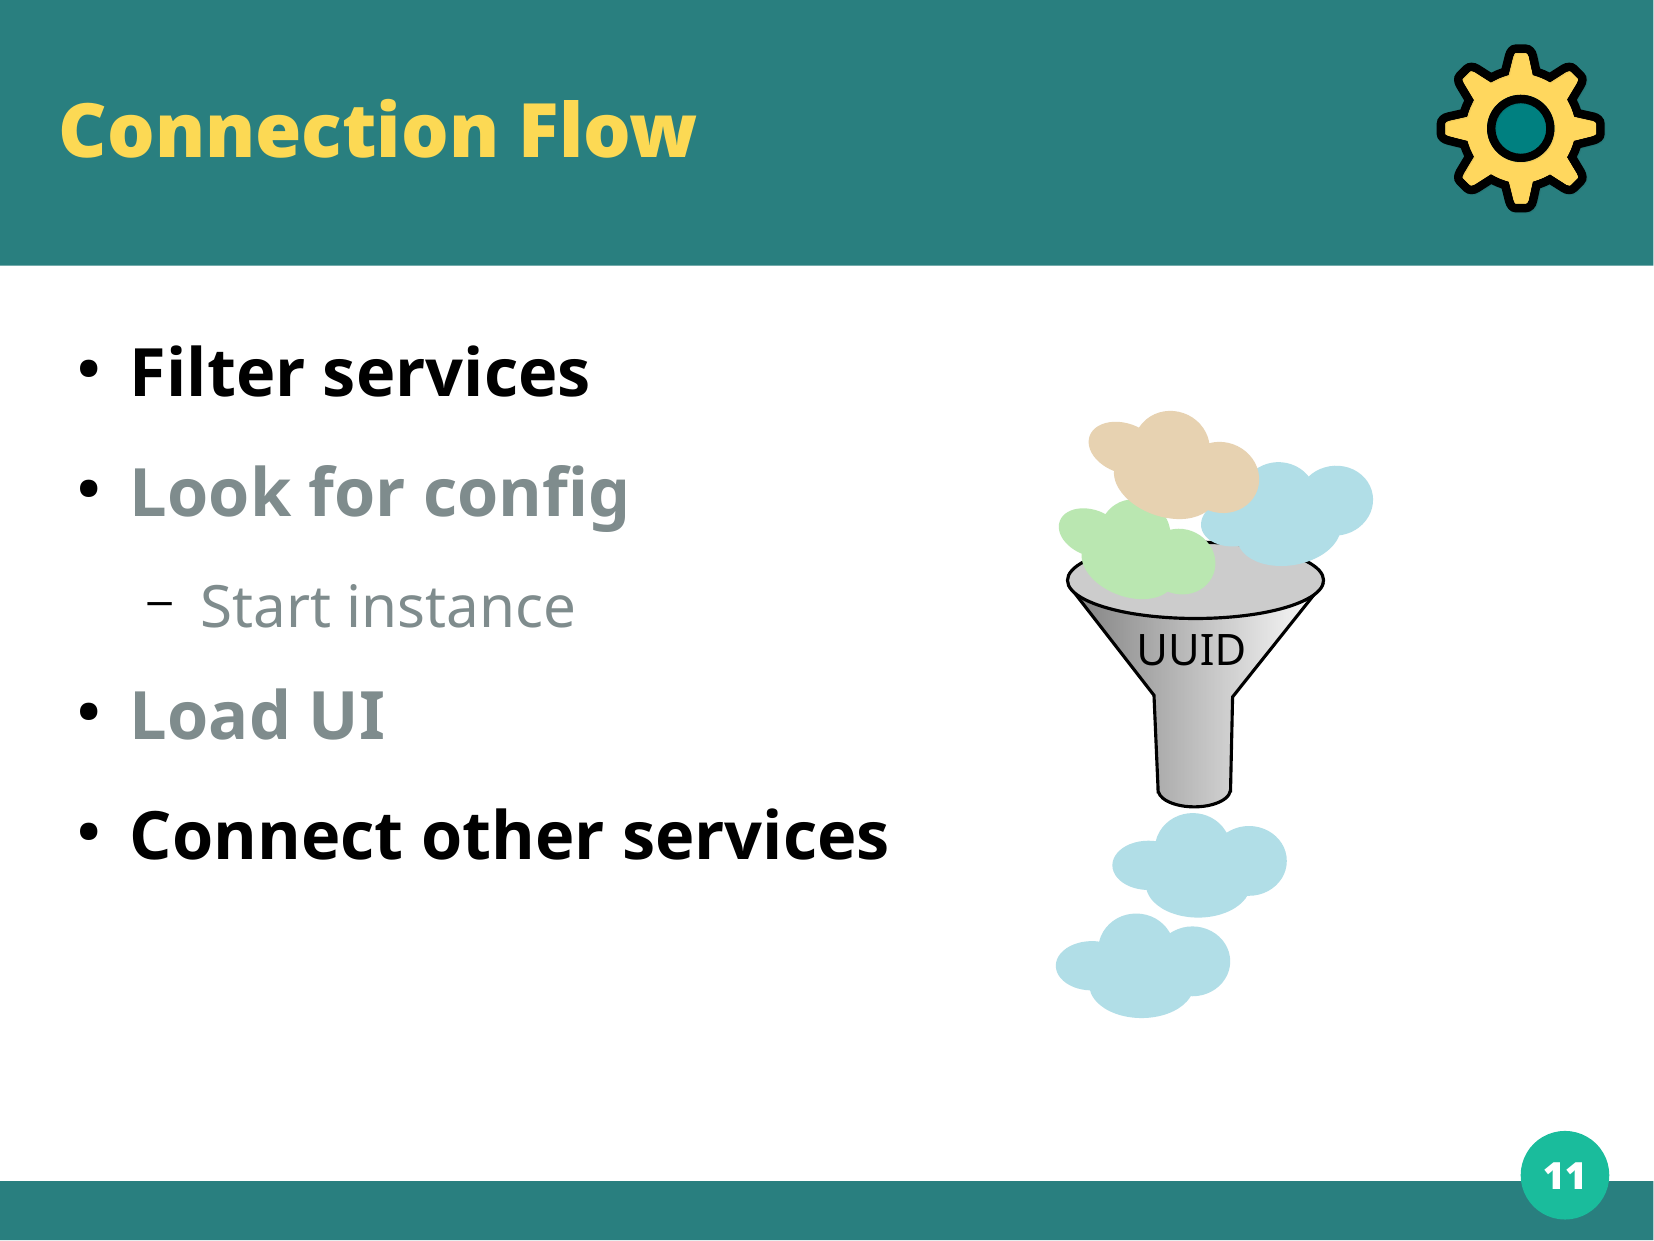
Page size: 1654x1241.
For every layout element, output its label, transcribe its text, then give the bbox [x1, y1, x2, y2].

picture [956, 388, 1418, 1040]
title Connection Flow [59, 49, 1595, 207]
list Filter services Look for config Start instance Load UI Connect other services [59, 324, 1595, 1152]
